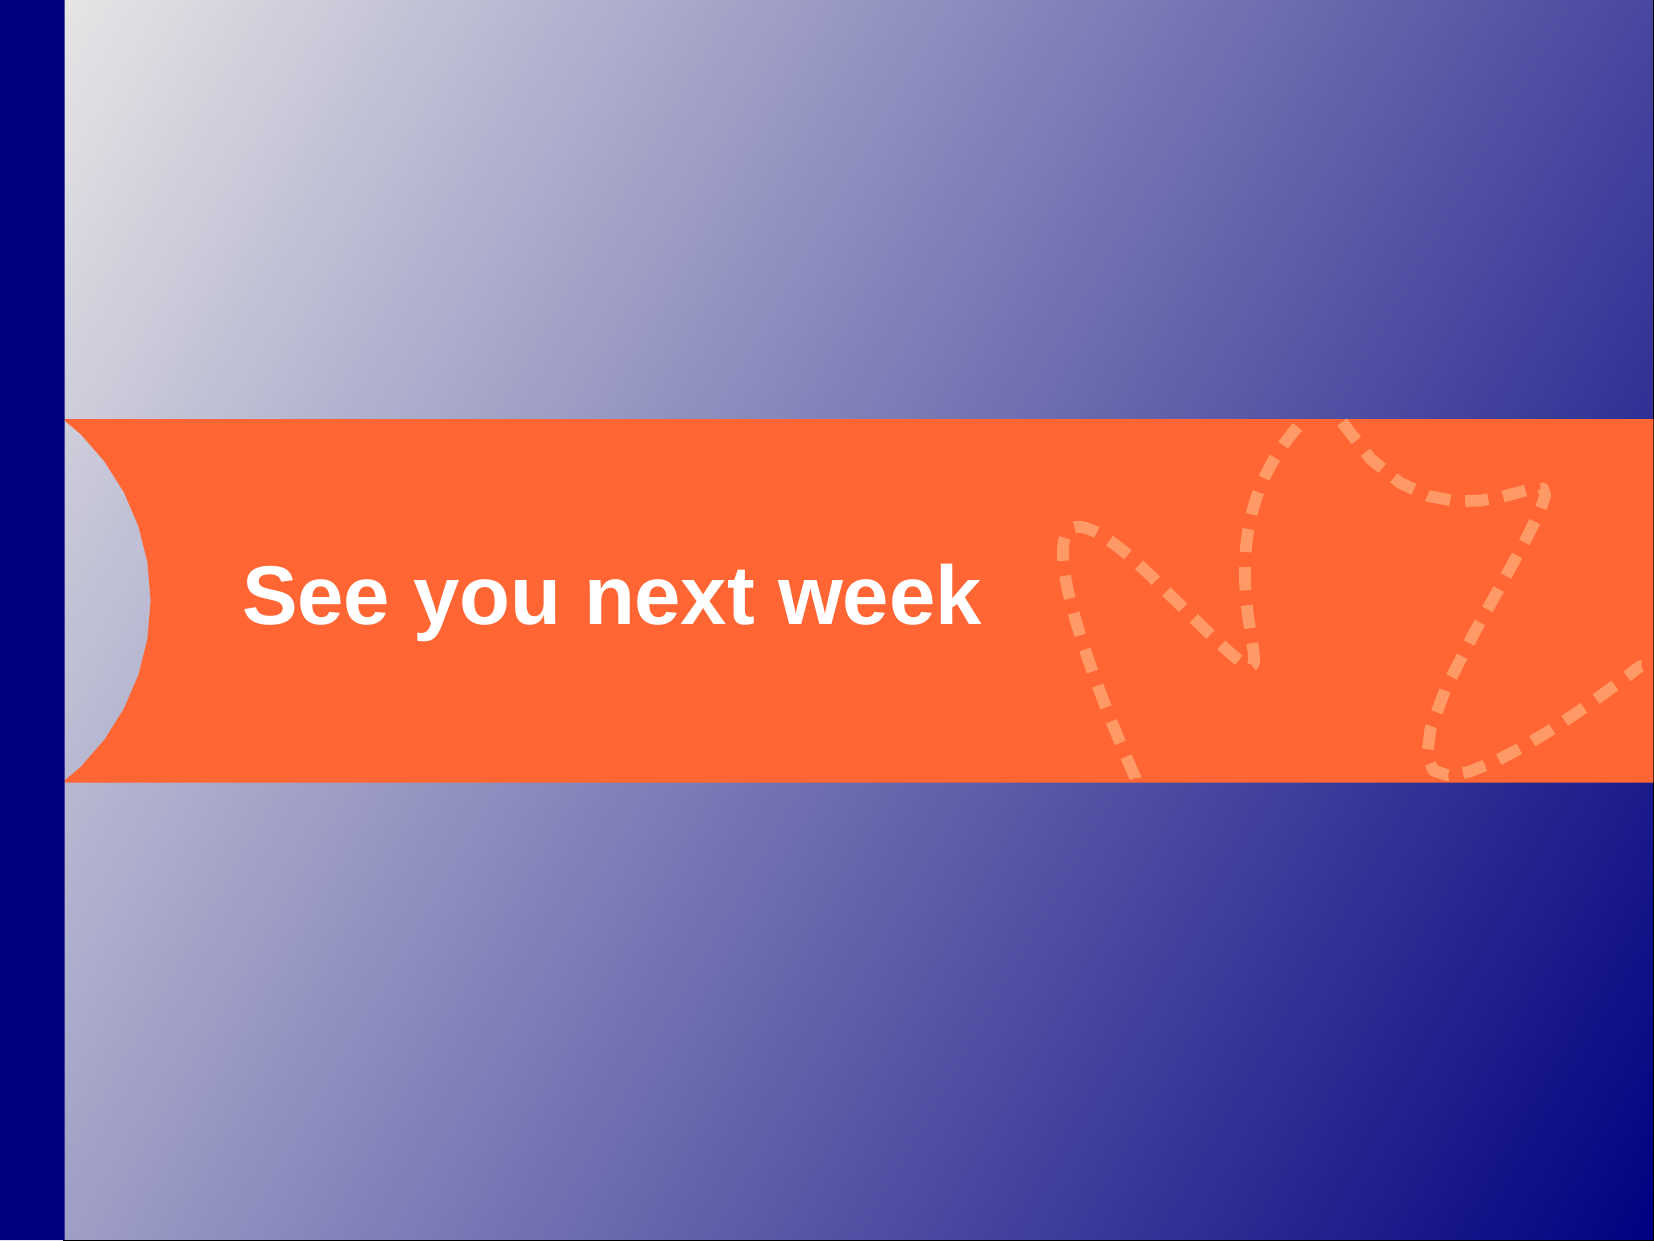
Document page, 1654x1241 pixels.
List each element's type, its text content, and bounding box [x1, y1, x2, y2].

title See you next week [242, 497, 1450, 704]
